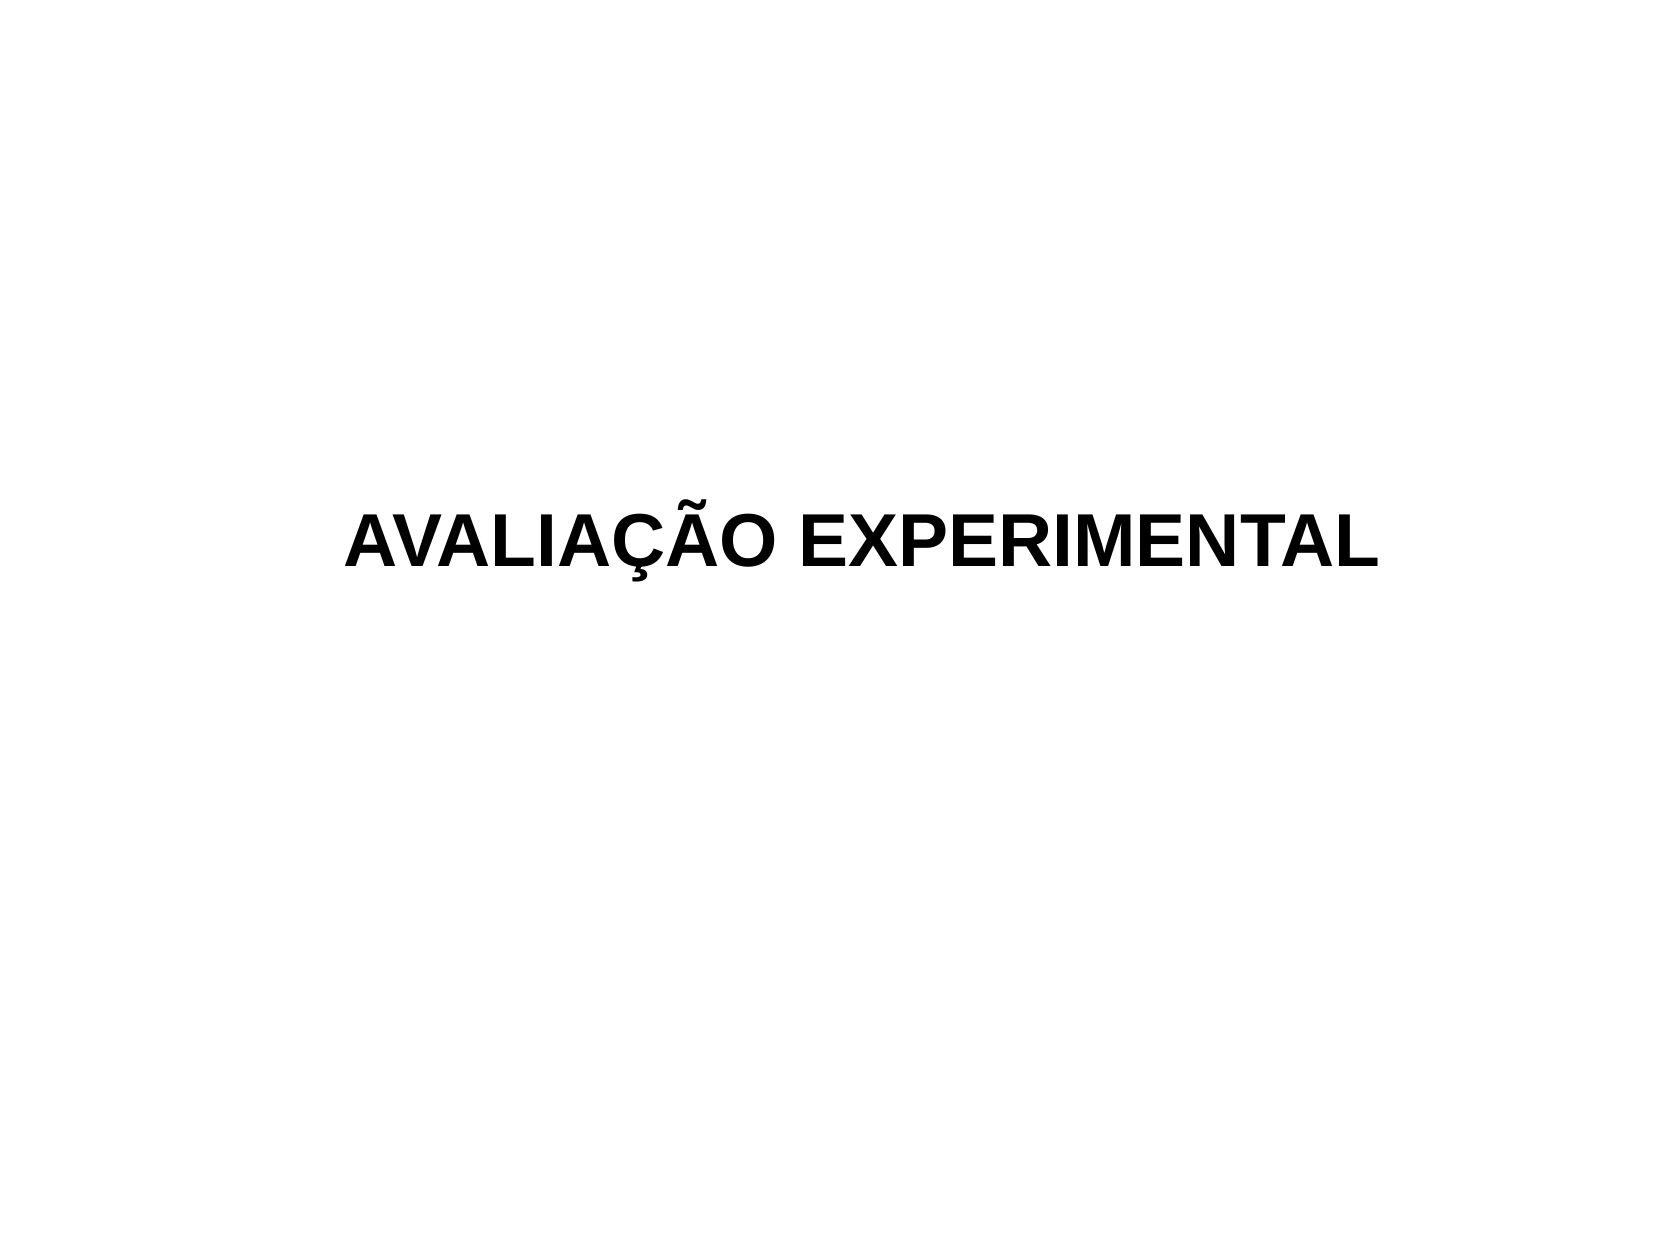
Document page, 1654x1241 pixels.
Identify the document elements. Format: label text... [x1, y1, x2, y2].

list AVALIAÇÃO EXPERIMENTAL [82, 290, 1571, 1010]
